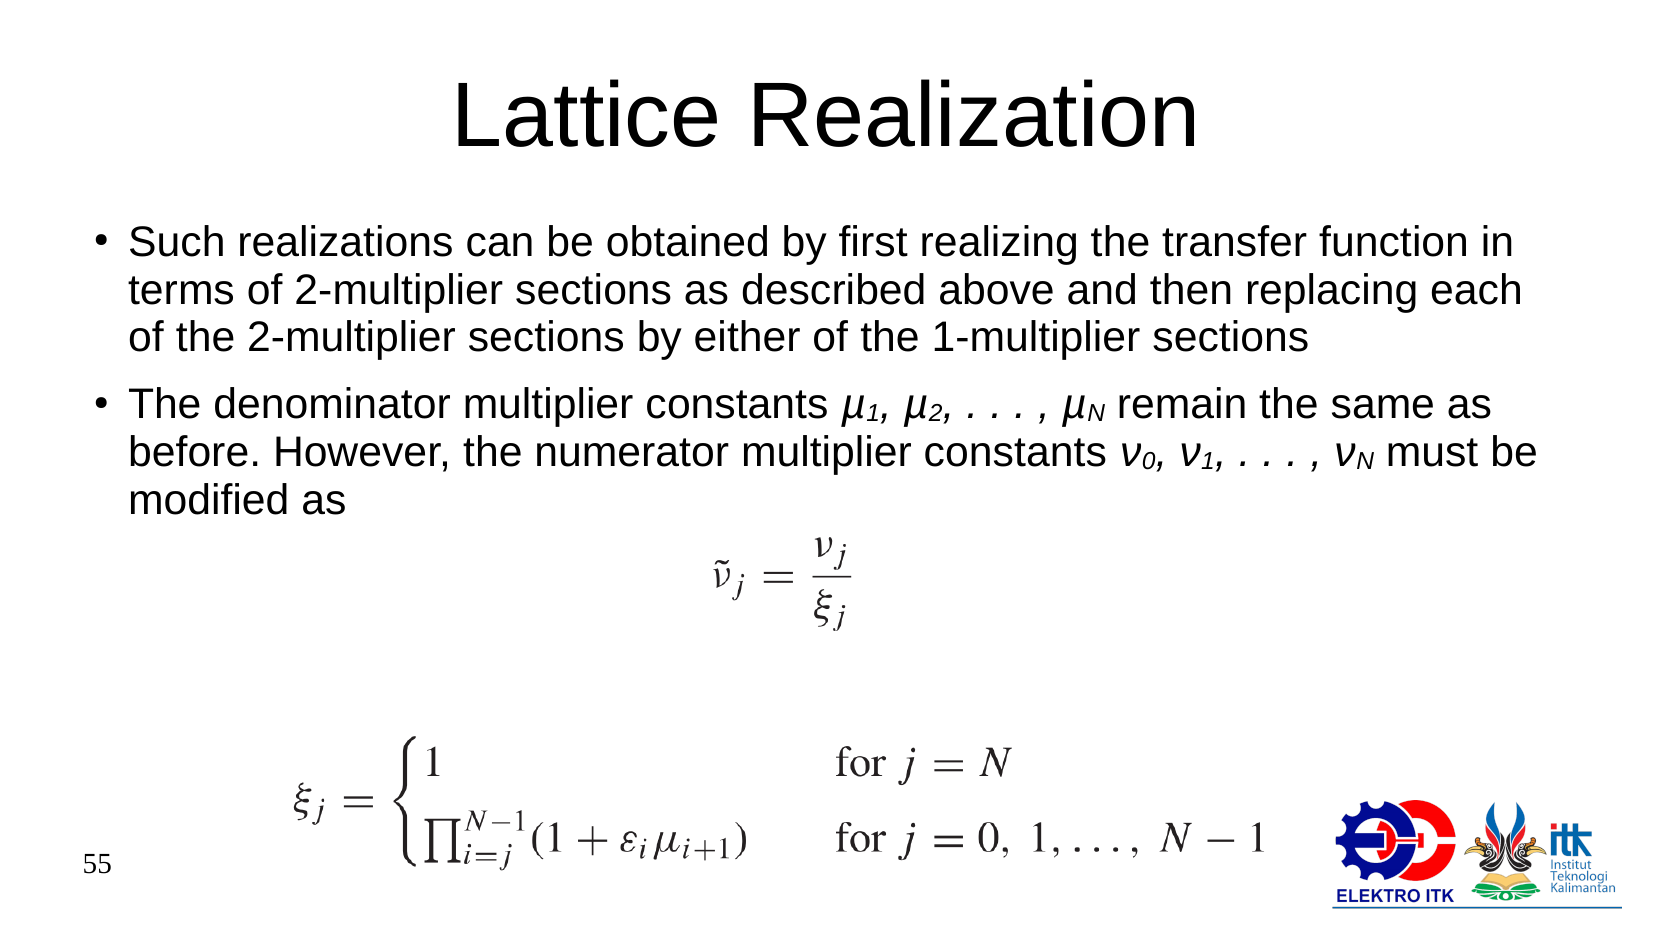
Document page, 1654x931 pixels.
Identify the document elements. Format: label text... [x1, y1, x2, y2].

picture [283, 524, 1276, 876]
list Such realizations can be obtained by ﬁrst realizing the transfer function in terms of 2-multiplier sections as described above and then replacing each of the 2-multiplier sections by either of the 1-multiplier sections The denominator multiplier constants µ1, µ2, . . . , µN remain the same as before. However, the numerator multiplier constants ν0, ν1, . . . , νN must be modiﬁed as [82, 217, 1571, 526]
picture [1332, 800, 1622, 918]
title Lattice Realization [82, 37, 1571, 193]
